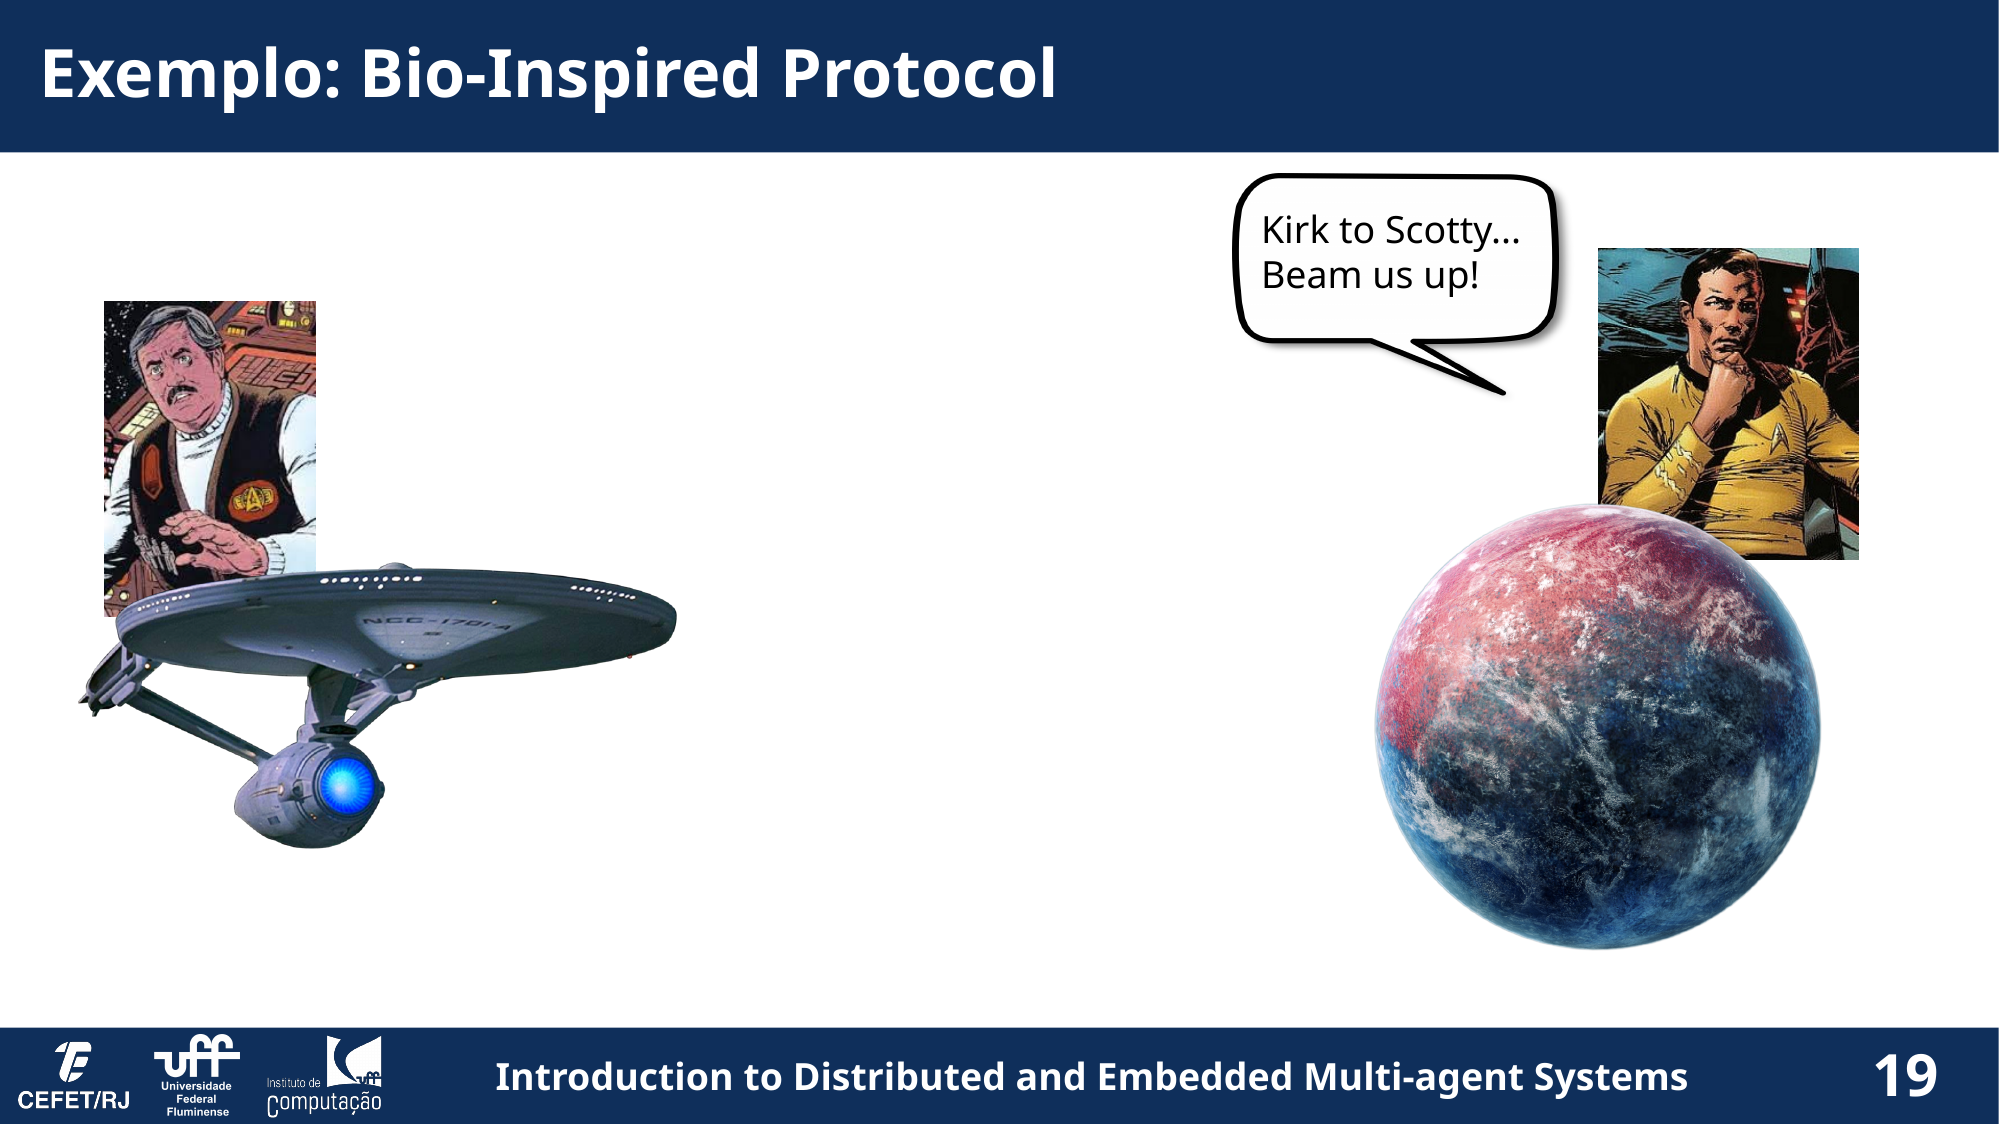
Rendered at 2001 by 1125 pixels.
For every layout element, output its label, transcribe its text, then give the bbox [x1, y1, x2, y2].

picture [18, 1021, 129, 1125]
picture [77, 301, 677, 849]
text_box Kirk to Scotty... Beam us up! [1246, 198, 1597, 304]
picture [1232, 173, 1575, 407]
text_box Exemplo: Bio-Inspired Protocol [25, 23, 1999, 119]
picture [265, 1033, 383, 1118]
picture [1373, 248, 1859, 951]
picture [153, 1033, 241, 1121]
